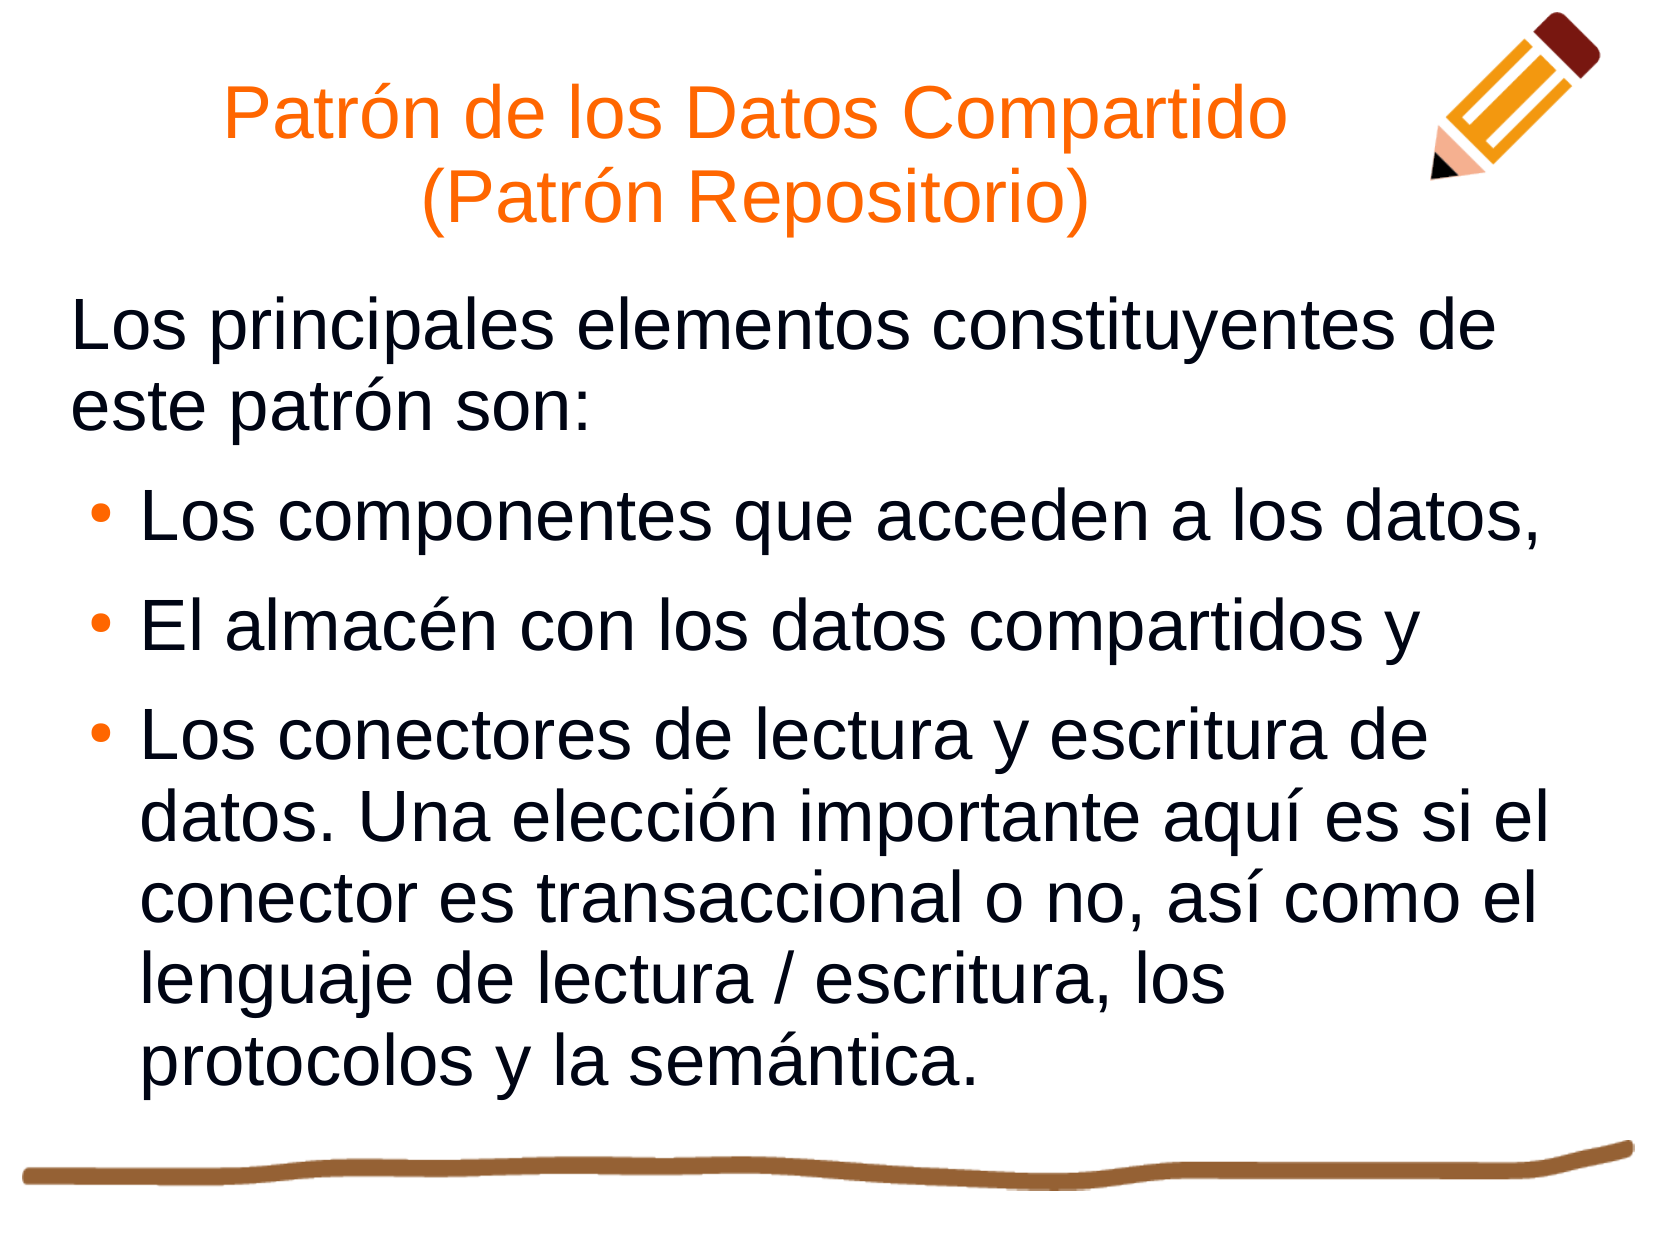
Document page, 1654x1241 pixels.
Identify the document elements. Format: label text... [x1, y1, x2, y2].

list Los principales elementos constituyentes de este patrón son: Los componentes que acceden a los datos, El almacén con los datos compartidos y Los conectores de lectura y escritura de datos. Una elección importante aquí es si el conector es transaccional o no, así como el lenguaje de lectura / escritura, los protocolos y la semántica. [70, 283, 1560, 1123]
title Patrón de los Datos Compartido (Patrón Repositorio) [82, 70, 1430, 239]
picture [1430, 12, 1601, 181]
picture [22, 1140, 1635, 1191]
